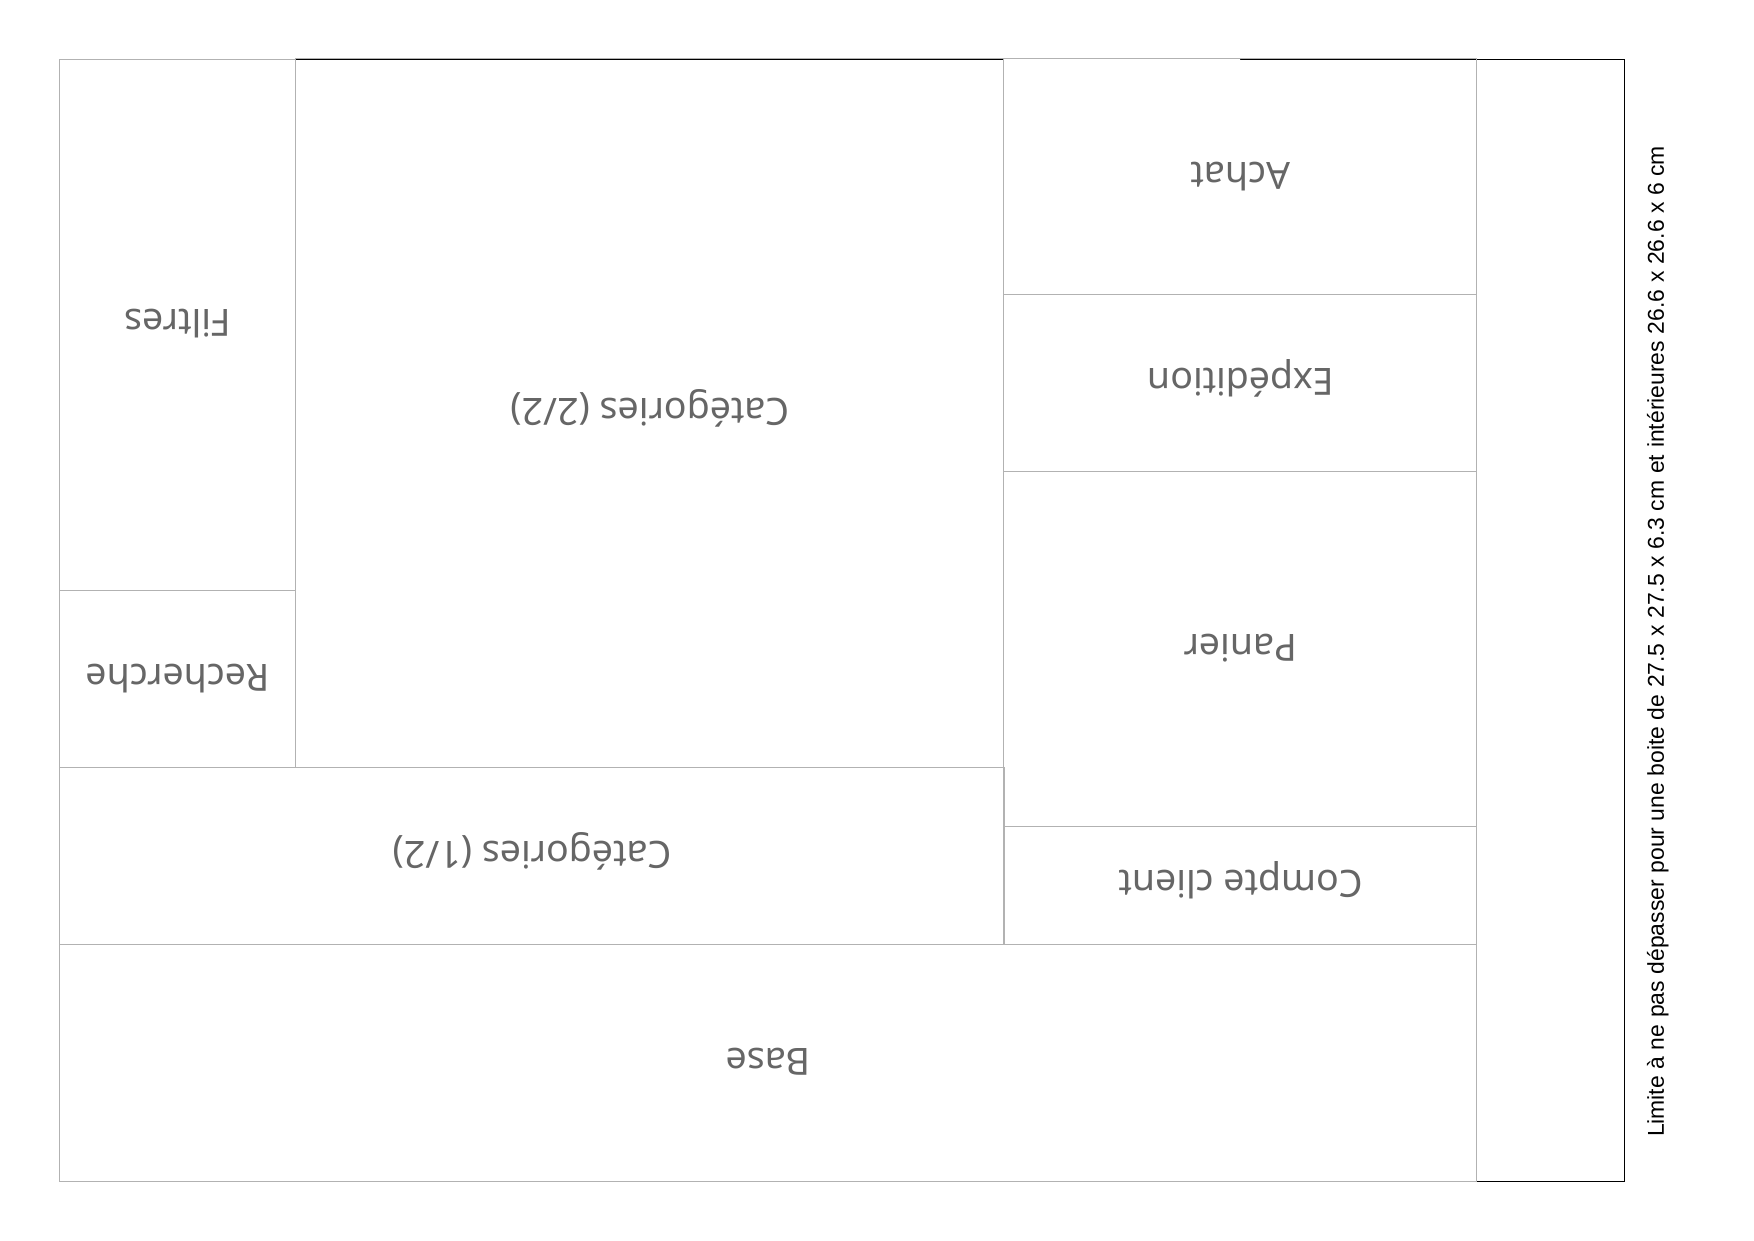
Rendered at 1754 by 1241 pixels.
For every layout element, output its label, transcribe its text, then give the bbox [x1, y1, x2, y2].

text_box Expédition [1003, 295, 1477, 472]
text_box Filtres [59, 59, 295, 590]
text_box Panier [1003, 472, 1477, 826]
text_box Catégories (2/2) [295, 58, 1003, 768]
text_box Compte client [1003, 826, 1477, 944]
text_box Recherche [59, 590, 295, 767]
text_box Base [59, 944, 1477, 1182]
text_box Catégories (1/2) [59, 767, 1003, 944]
text_box Limite à ne pas dépasser pour une boite de 27.5 x 27.5 x 6.3 cm et intérieures 26.6 x 26.6 x 6 cm [1635, 88, 1695, 1152]
text_box Achat [1003, 58, 1477, 295]
